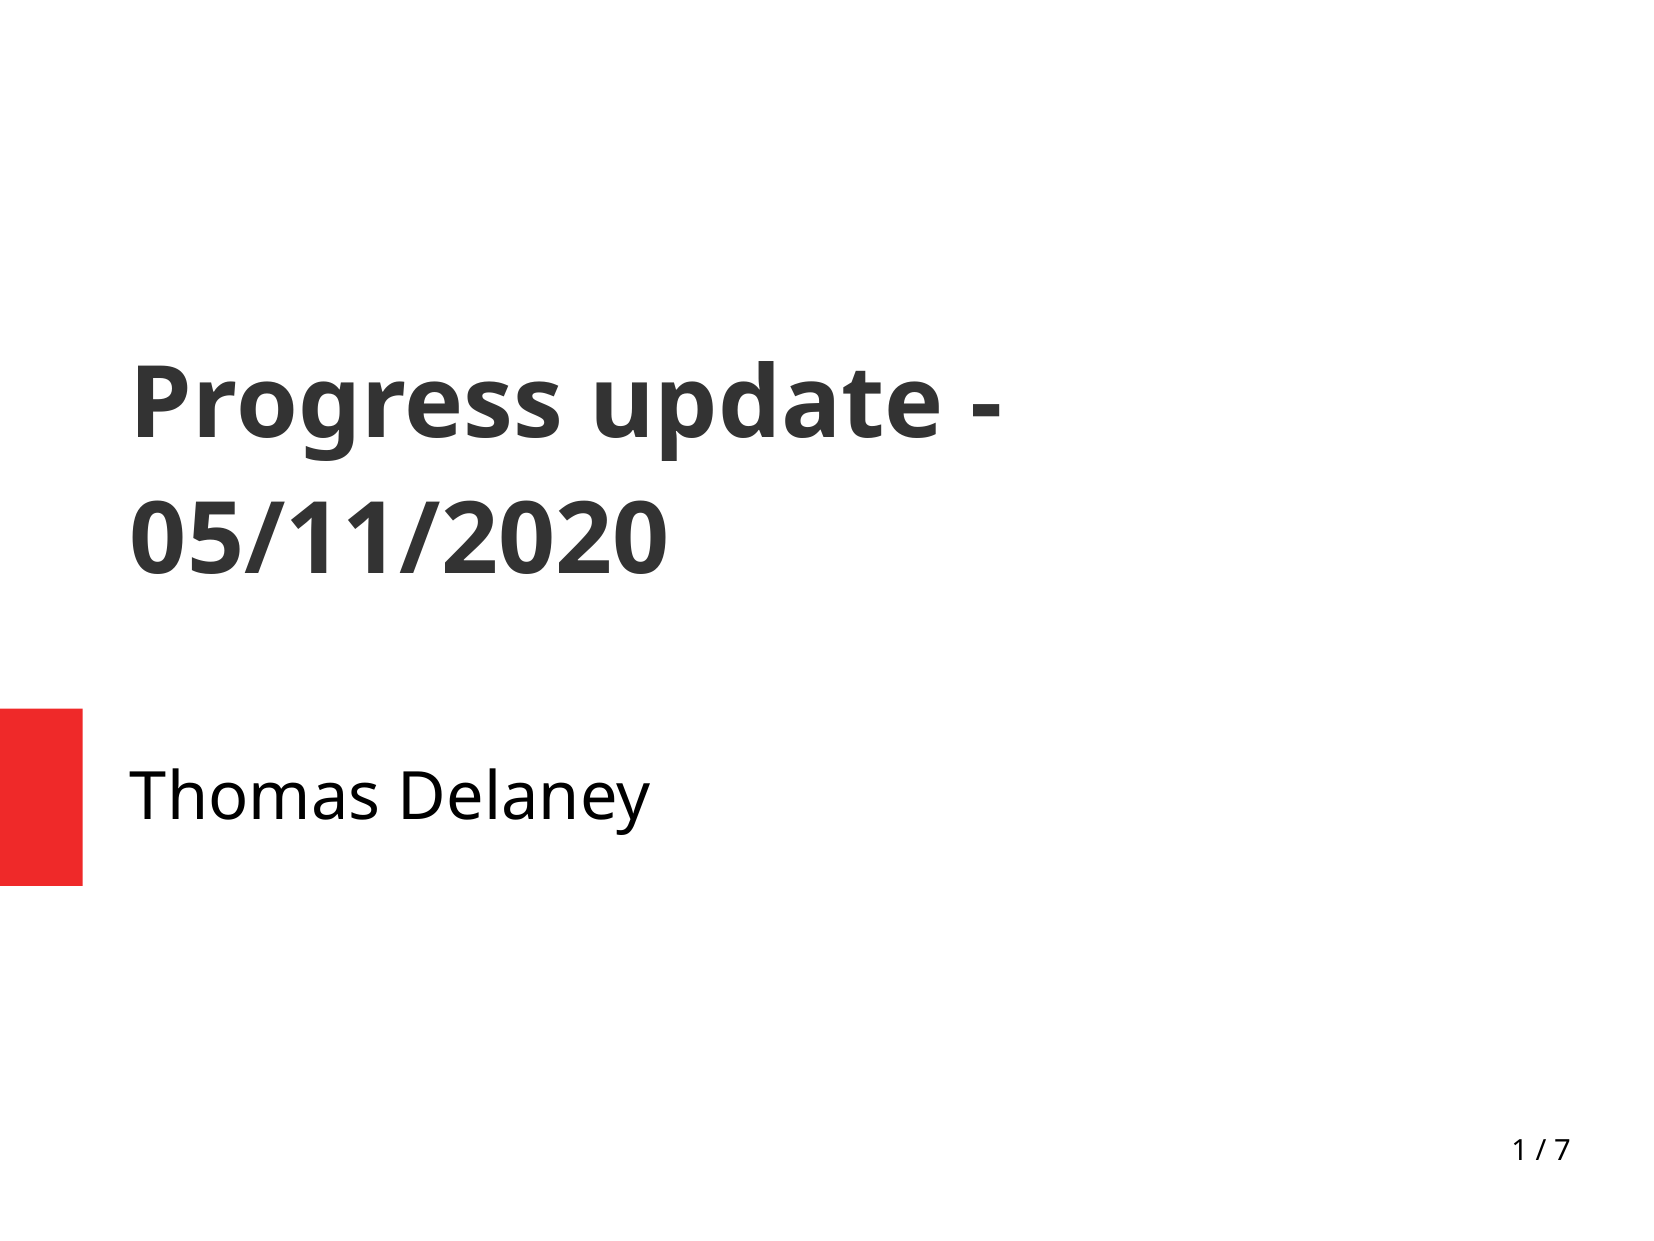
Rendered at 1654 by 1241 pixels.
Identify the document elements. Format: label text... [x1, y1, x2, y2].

subtitle Thomas Delaney [129, 712, 1536, 875]
title Progress update - 05/11/2020 [129, 330, 1536, 604]
